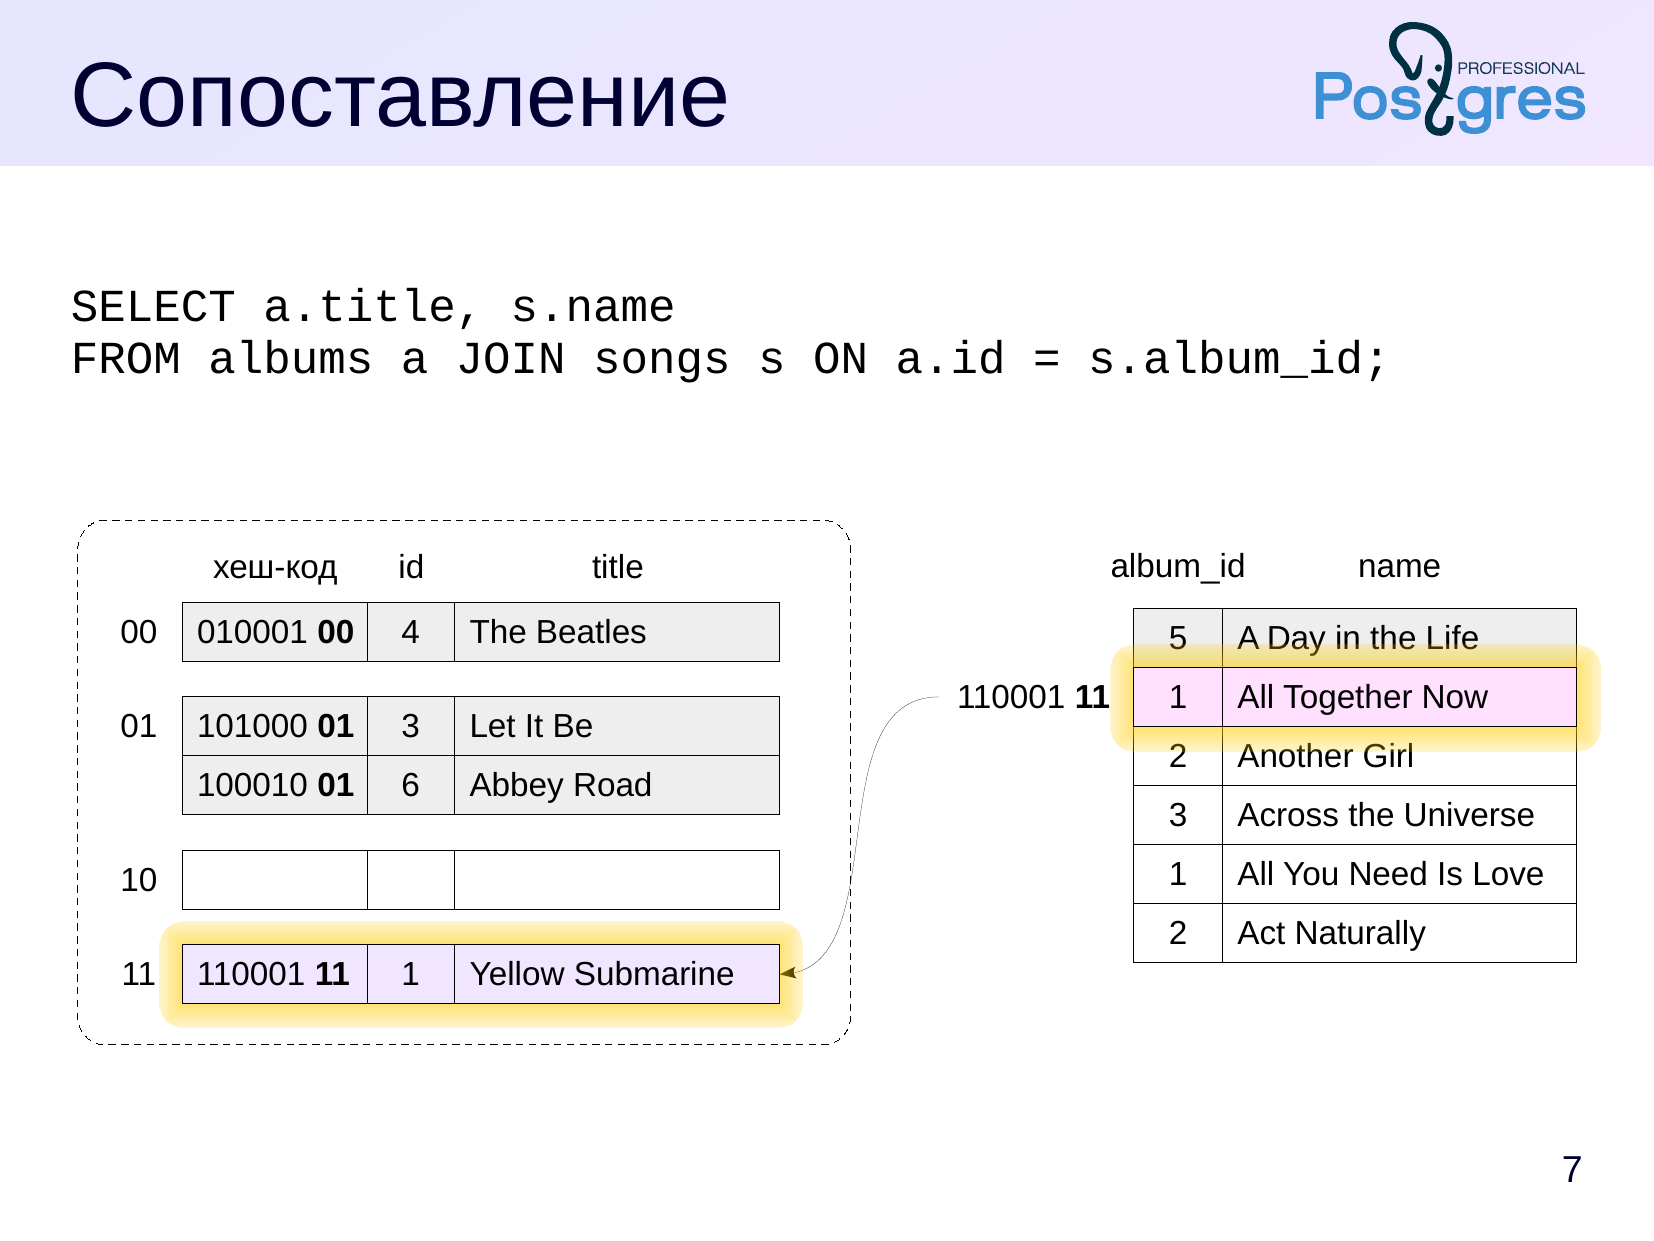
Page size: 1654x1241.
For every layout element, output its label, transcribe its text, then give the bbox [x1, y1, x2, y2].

text_box The Beatles [454, 602, 780, 662]
text_box 2 [1133, 903, 1222, 963]
text_box [1110, 645, 1601, 752]
text_box album_id [1133, 536, 1223, 596]
list SELECT a.title, s.name FROM albums a JOIN songs s ON a.id = s.album_id; [70, 283, 1583, 1141]
text_box Let It Be [454, 696, 780, 755]
text_box All Together Now [1222, 667, 1577, 727]
text_box 10 [94, 850, 182, 910]
text_box 1 [1133, 845, 1222, 903]
text_box 1 [1133, 667, 1222, 727]
text_box All You Need Is Love [1222, 845, 1577, 903]
text_box 6 [368, 755, 454, 815]
text_box 3 [368, 696, 454, 755]
text_box 01 [94, 696, 182, 755]
text_box Act Naturally [1222, 903, 1577, 963]
text_box 4 [368, 602, 454, 662]
text_box 1 [368, 944, 454, 1004]
text_box Yellow Submarine [454, 944, 780, 1004]
text_box 110001 11 [939, 667, 1110, 727]
text_box 00 [94, 602, 182, 662]
text_box Across the Universe [1222, 785, 1577, 845]
title Сопоставление [70, 43, 1261, 151]
text_box 100010 01 [182, 755, 368, 815]
text_box Abbey Road [454, 755, 780, 815]
text_box 11 [94, 944, 159, 1004]
text_box name [1223, 536, 1577, 596]
text_box 010001 00 [182, 602, 368, 662]
text_box 110001 11 [182, 944, 368, 1004]
text_box 101000 01 [182, 696, 368, 755]
text_box id [368, 537, 455, 597]
text_box хеш-код [183, 537, 368, 597]
text_box [77, 520, 851, 1045]
text_box 3 [1133, 785, 1222, 845]
text_box A Day in the Life [1222, 608, 1577, 645]
text_box title [455, 537, 781, 597]
text_box Another Girl [1222, 752, 1577, 785]
text_box 5 [1133, 608, 1222, 645]
text_box 2 [1133, 752, 1222, 785]
